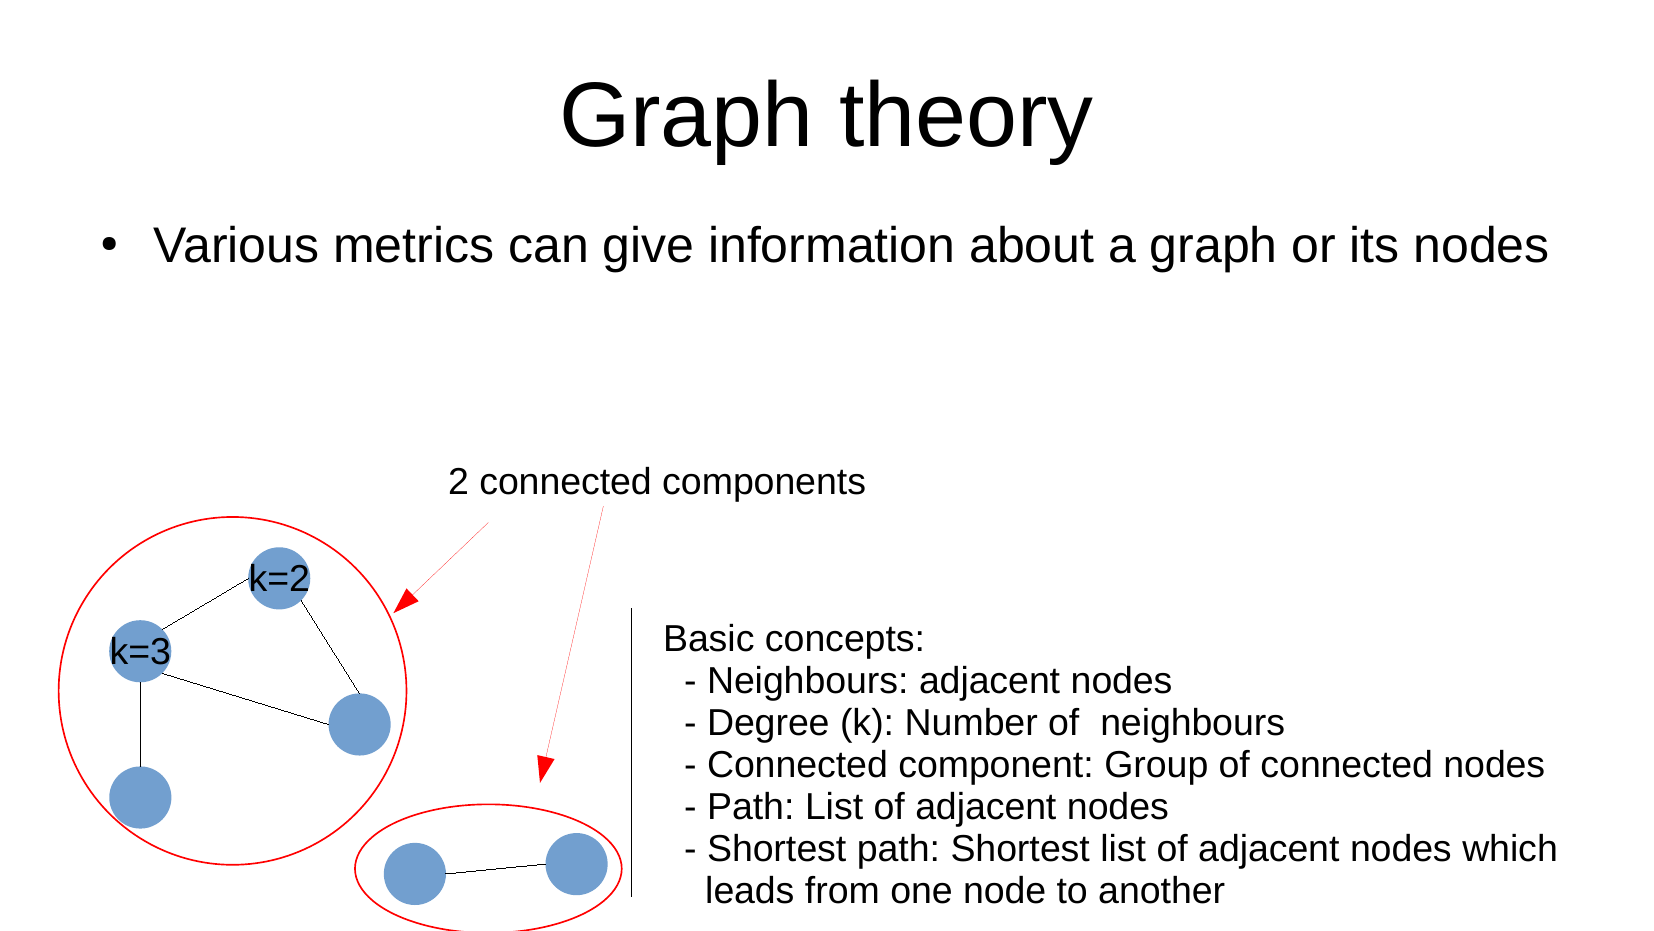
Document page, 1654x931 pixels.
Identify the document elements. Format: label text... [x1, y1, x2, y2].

text_box [383, 842, 446, 906]
list Various metrics can give information about a graph or its nodes [82, 518, 405, 758]
text_box [109, 766, 172, 829]
text_box k=3 [109, 620, 172, 683]
text_box [328, 693, 391, 756]
list Various metrics can give information about a graph or its nodes [82, 217, 1571, 758]
text_box [545, 833, 608, 896]
title Graph theory [82, 37, 1571, 193]
text_box k=2 [248, 547, 311, 610]
text_box 2 connected components [433, 453, 881, 511]
text_box Basic concepts: - Neighbours: adjacent nodes - Degree (k): Number of neighbours - Connected component: Group of connected nodes - Path: List of adjacent nodes - Shortest path: Shortest list of adjacent nodes which leads from one node to another [648, 609, 1644, 919]
